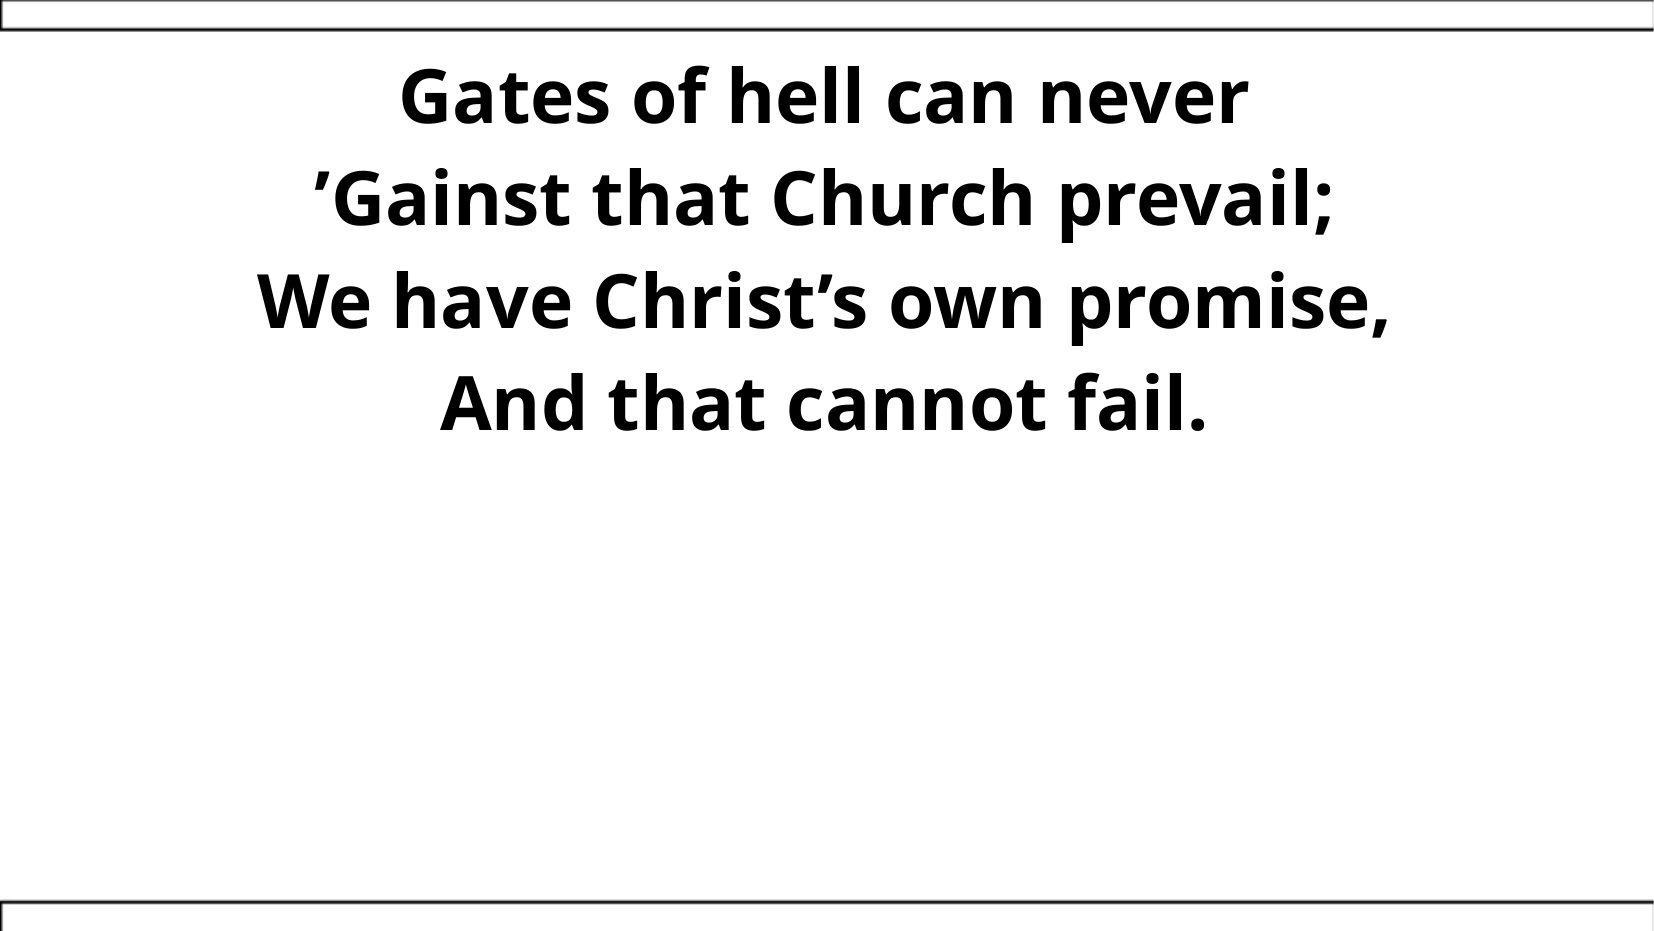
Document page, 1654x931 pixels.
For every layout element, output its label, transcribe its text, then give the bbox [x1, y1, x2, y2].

text_box Gates of hell can never ’Gainst that Church prevail; We have Christ’s own promise, And that cannot fail. [105, 35, 1546, 451]
picture [0, 0, 1654, 931]
